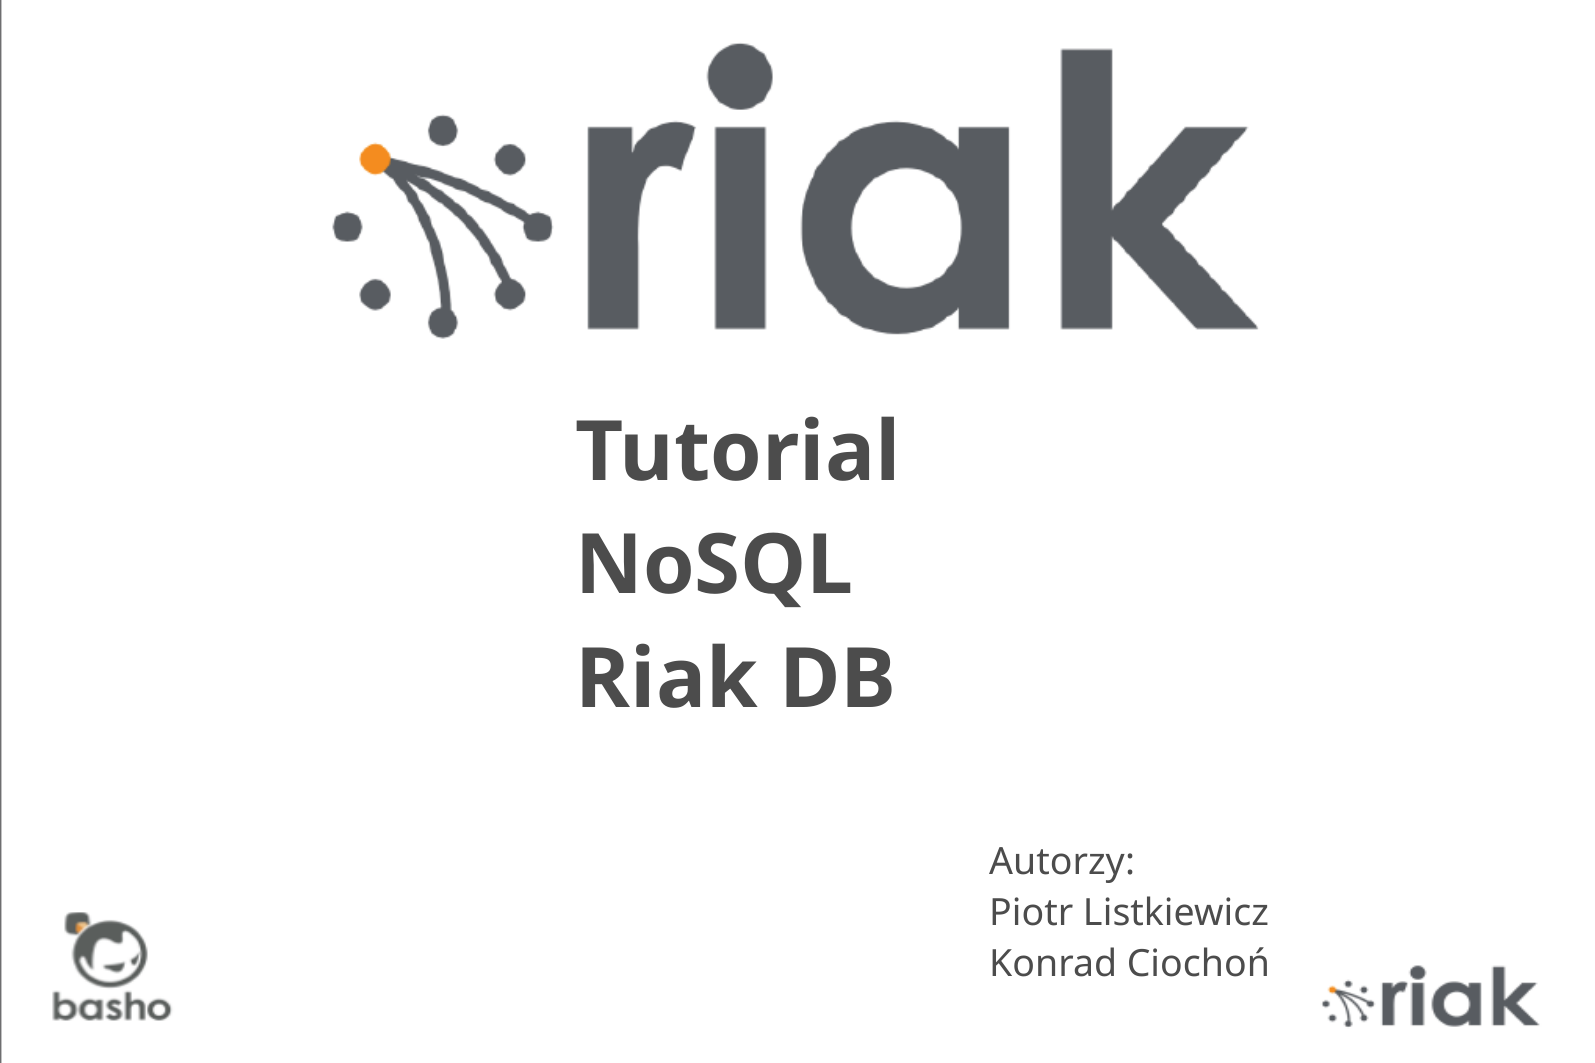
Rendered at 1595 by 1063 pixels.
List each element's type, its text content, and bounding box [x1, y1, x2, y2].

text_box Tutorial NoSQL Riak DB [561, 383, 942, 701]
picture [0, 0, 1594, 1063]
text_box Autorzy: Piotr Listkiewicz Konrad Ciochoń [974, 826, 1300, 978]
